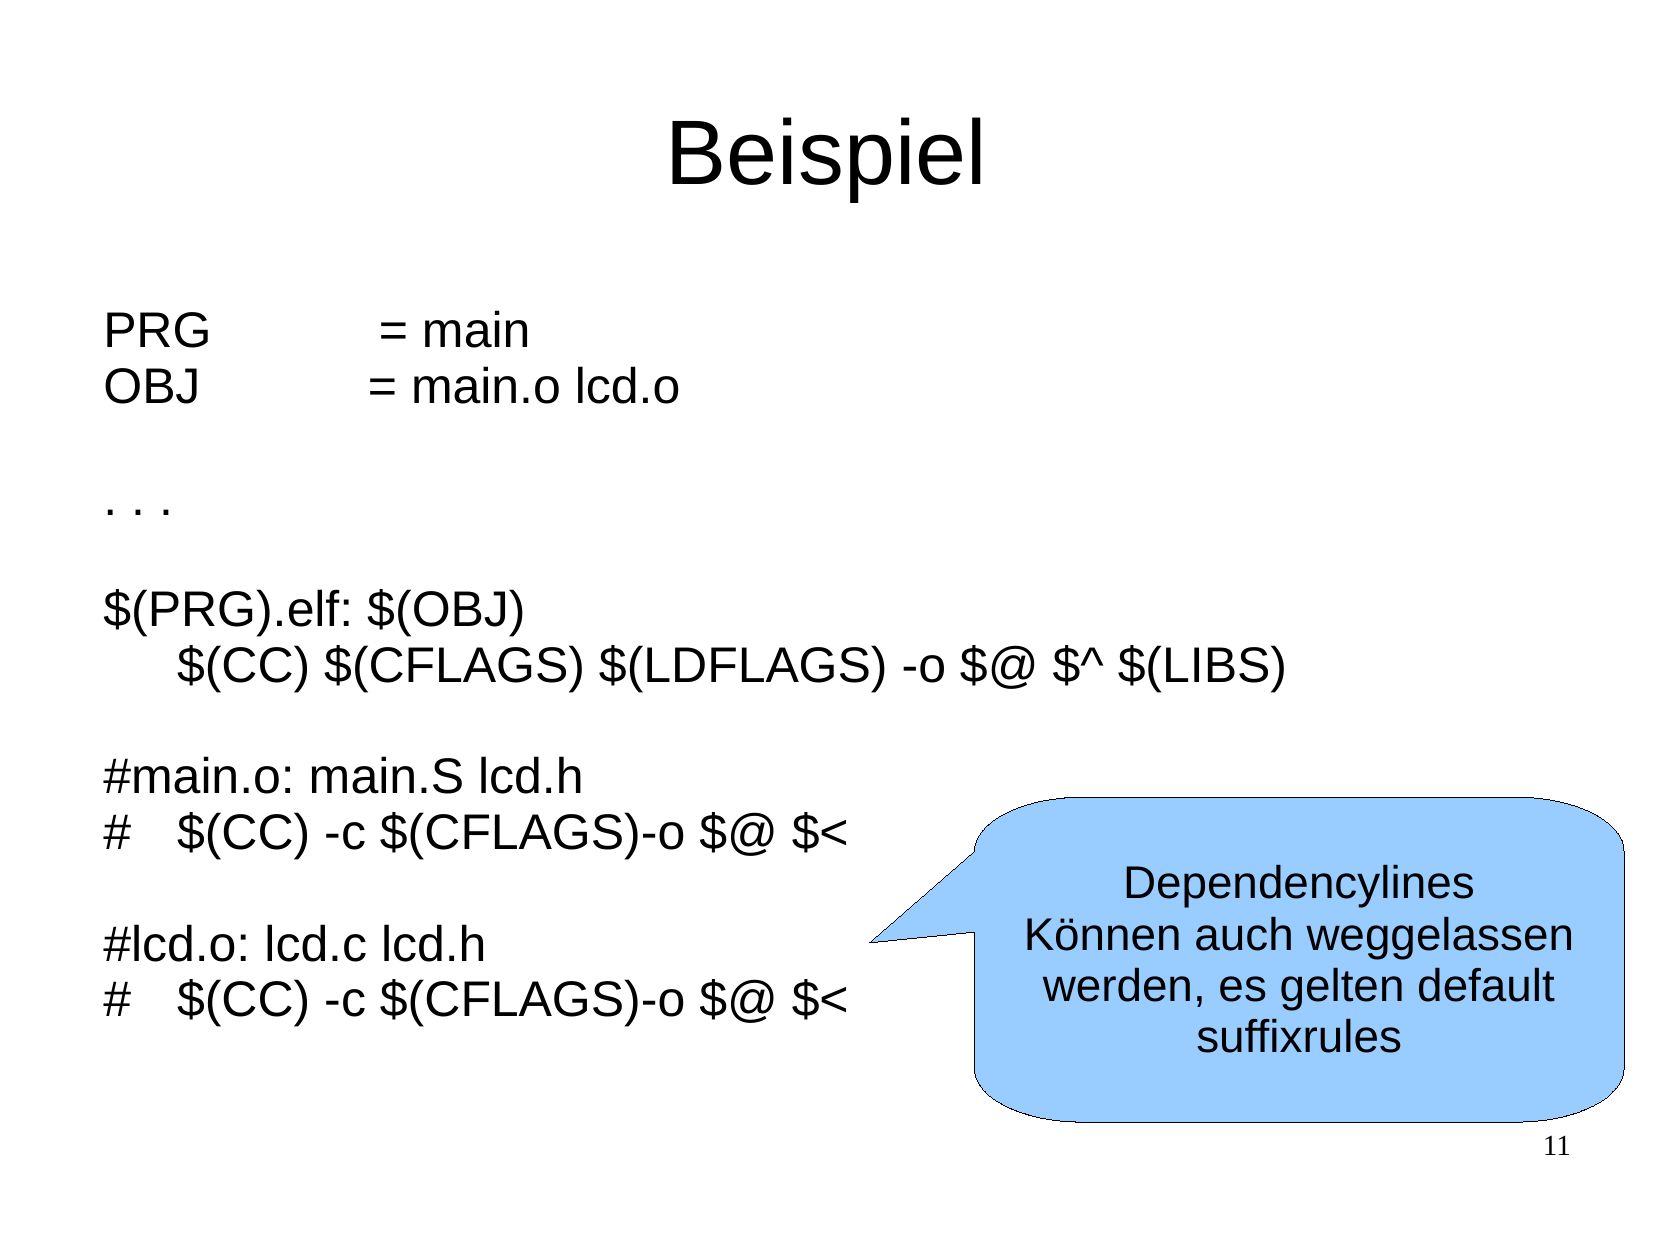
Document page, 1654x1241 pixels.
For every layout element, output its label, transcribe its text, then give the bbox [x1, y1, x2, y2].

text_box Dependencylines Können auch weggelassen werden, es gelten default suffixrules [869, 797, 1625, 1123]
text_box PRG = main OBJ = main.o lcd.o . . . $(PRG).elf: $(OBJ) $(CC) $(CFLAGS) $(LDFLAGS) -o $@ $^ $(LIBS) #main.o: main.S lcd.h # $(CC) -c $(CFLAGS)-o $@ $< #lcd.o: lcd.c lcd.h # $(CC) -c $(CFLAGS)-o $@ $< [88, 295, 1447, 1063]
title Beispiel [82, 49, 1571, 257]
